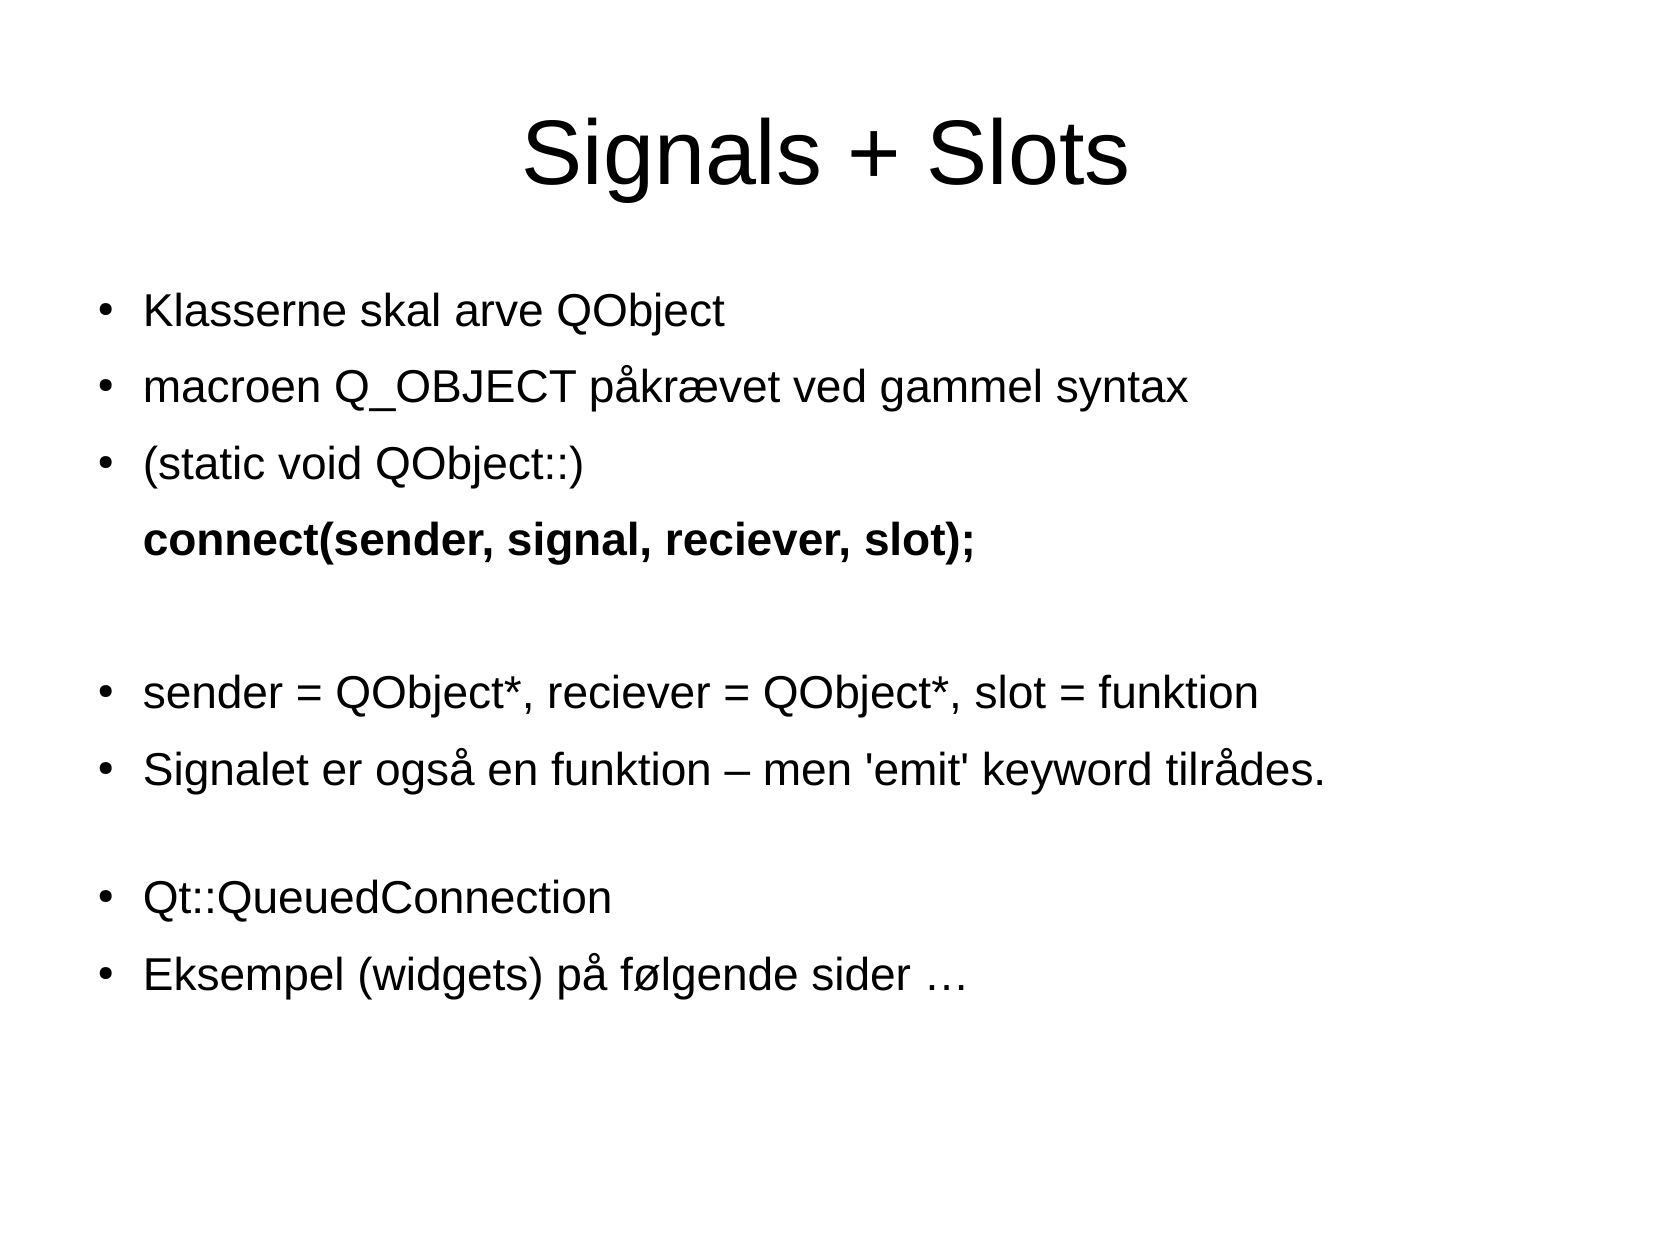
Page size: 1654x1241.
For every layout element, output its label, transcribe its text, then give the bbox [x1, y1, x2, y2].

title Signals + Slots [82, 49, 1571, 257]
list Klasserne skal arve QObject macroen Q_OBJECT påkrævet ved gammel syntax (static void QObject::) connect(sender, signal, reciever, slot); sender = QObject*, reciever = QObject*, slot = funktion Signalet er også en funktion – men 'emit' keyword tilrådes. Qt::QueuedConnection Eksempel (widgets) på følgende sider … [82, 284, 1571, 1004]
